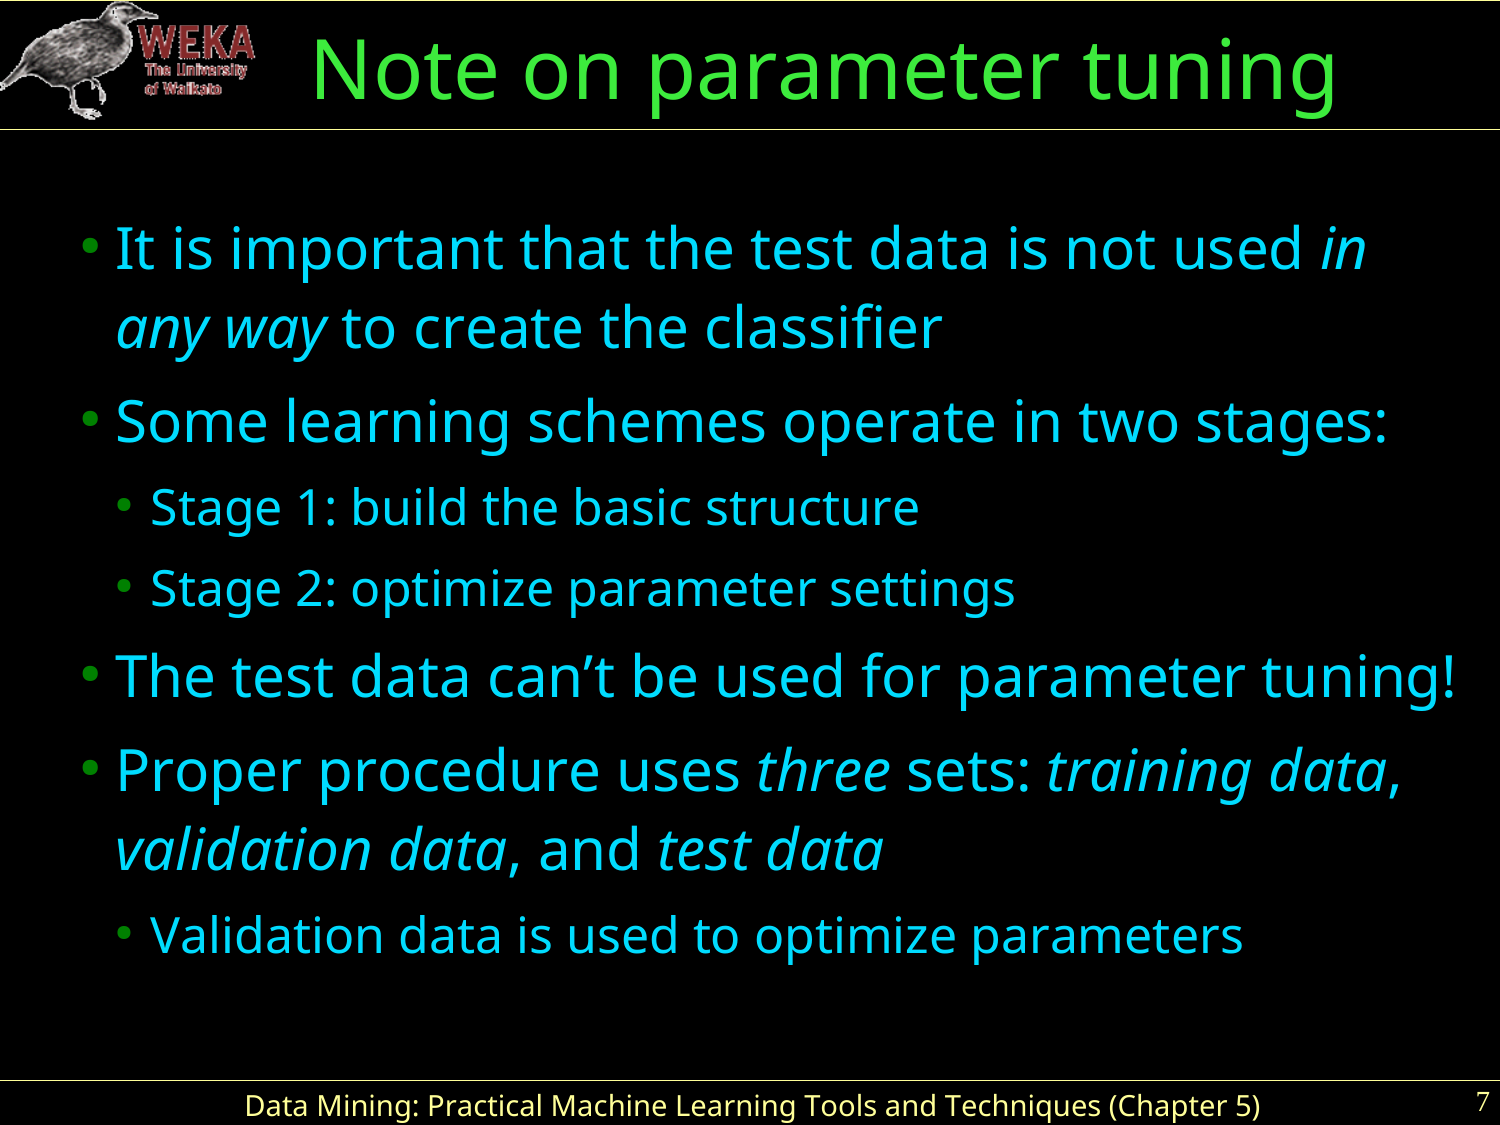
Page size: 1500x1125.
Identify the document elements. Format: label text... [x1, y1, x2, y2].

picture [0, 1, 266, 129]
text_box It is important that the test data is not used in any way to create the classifier Some learning schemes operate in two stages: Stage 1: build the basic structure Stage 2: optimize parameter settings The test data can’t be used for parameter tuning! Proper procedure uses three sets: training data, validation data, and test data Validation data is used to optimize parameters [29, 200, 1477, 895]
title Note on parameter tuning [295, 0, 1500, 148]
